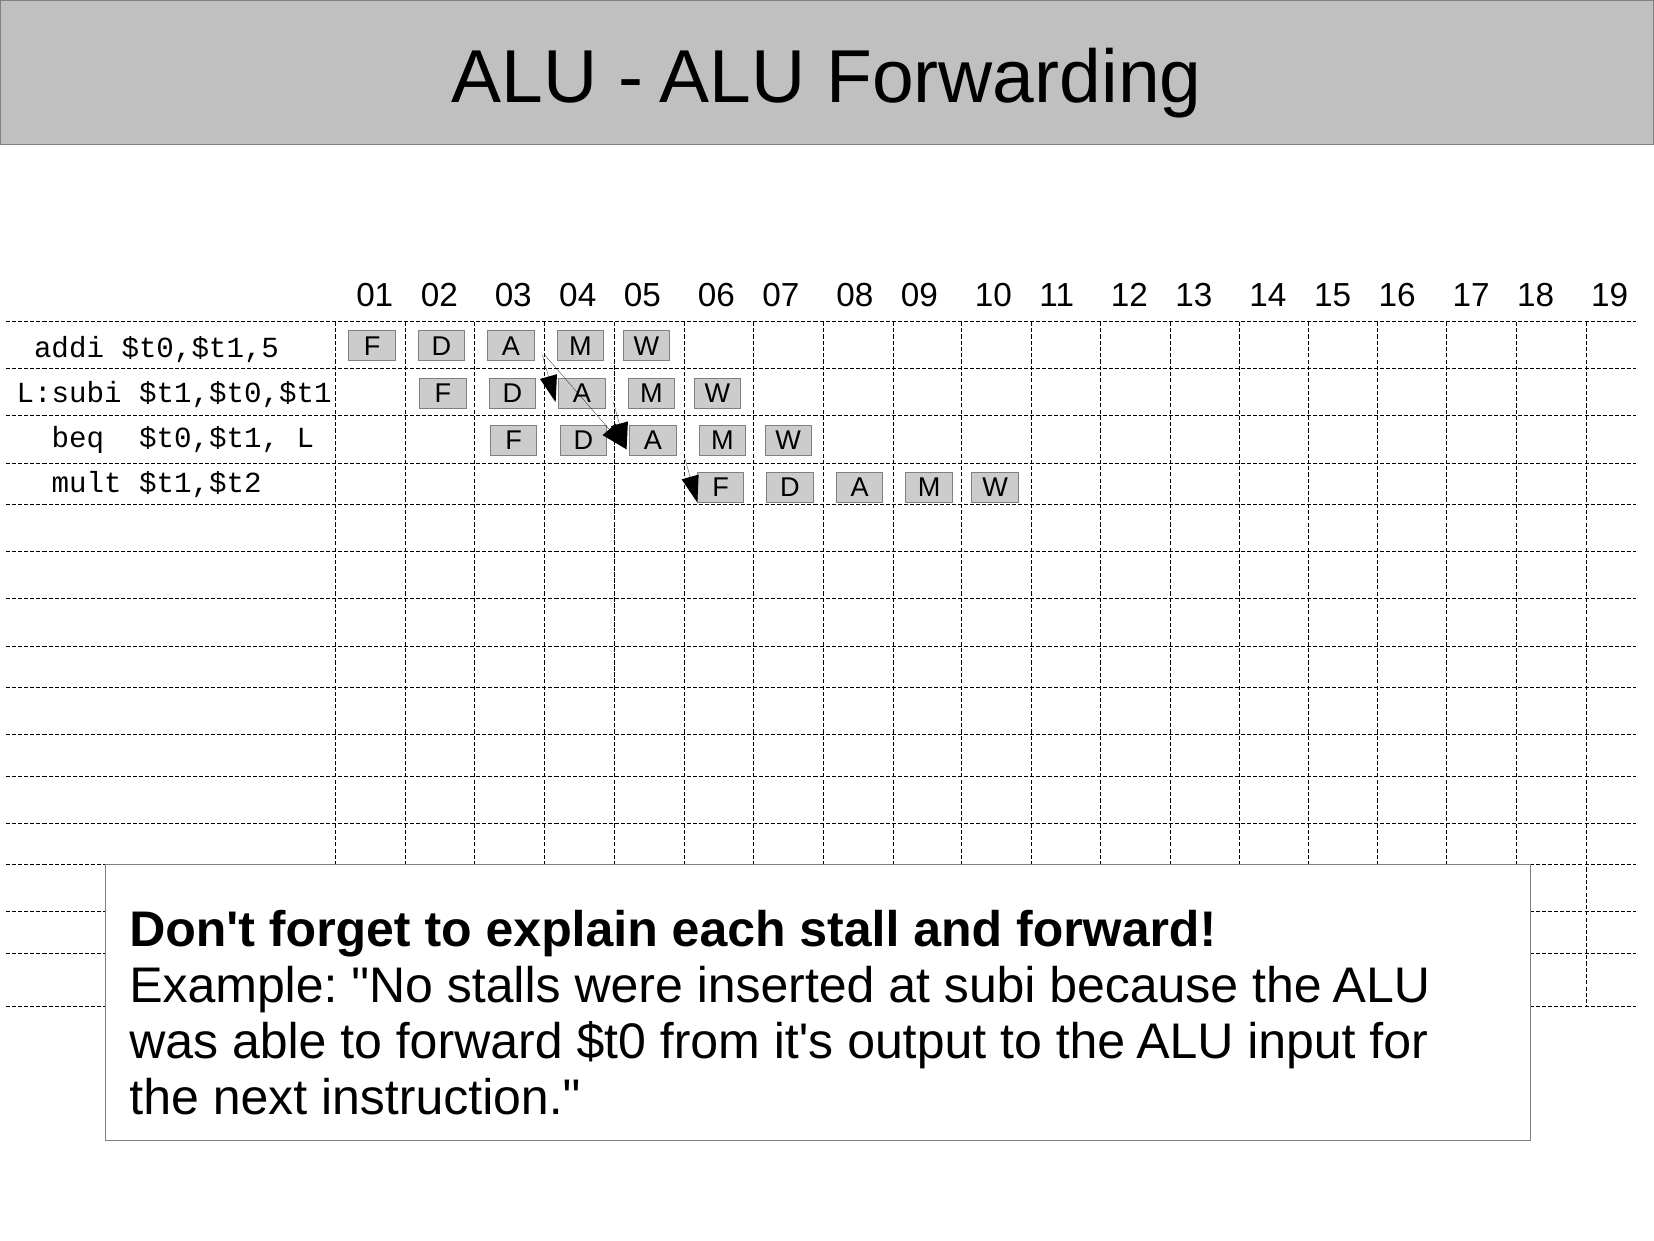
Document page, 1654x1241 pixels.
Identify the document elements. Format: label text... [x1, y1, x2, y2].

text_box D [560, 425, 607, 456]
text_box F [348, 330, 396, 361]
text_box D [766, 472, 814, 503]
text_box F [419, 378, 467, 409]
text_box 01 02 03 04 05 06 07 08 09 10 11 12 13 14 15 16 17 18 19 [341, 269, 1646, 322]
text_box A [558, 378, 590, 409]
text_box M [699, 425, 746, 456]
text_box addi $t0,$t1,5 L:subi $t1,$t0,$t1 beq $t0,$t1, L mult $t1,$t2 [1, 325, 361, 659]
text_box M [628, 378, 675, 409]
text_box A [566, 378, 606, 409]
text_box A [836, 472, 883, 503]
text_box W [765, 425, 812, 456]
text_box W [694, 378, 741, 409]
text_box F [490, 425, 537, 456]
text_box W [971, 472, 1019, 503]
text_box A [629, 425, 677, 456]
text_box A [578, 387, 585, 395]
text_box F [697, 472, 744, 503]
text_box D [489, 378, 536, 409]
text_box [0, 0, 1654, 145]
title ALU - ALU Forwarding [82, 25, 1571, 127]
text_box Don't forget to explain each stall and forward! Example: "No stalls were inserted at subi because the ALU was able to forward $t0 from it's output to the ALU input for the next instruction." [114, 894, 1471, 1133]
text_box A [487, 330, 535, 361]
text_box W [623, 330, 670, 361]
text_box D [418, 330, 465, 361]
text_box M [905, 472, 953, 503]
text_box [105, 864, 1531, 1141]
text_box M [557, 330, 604, 361]
